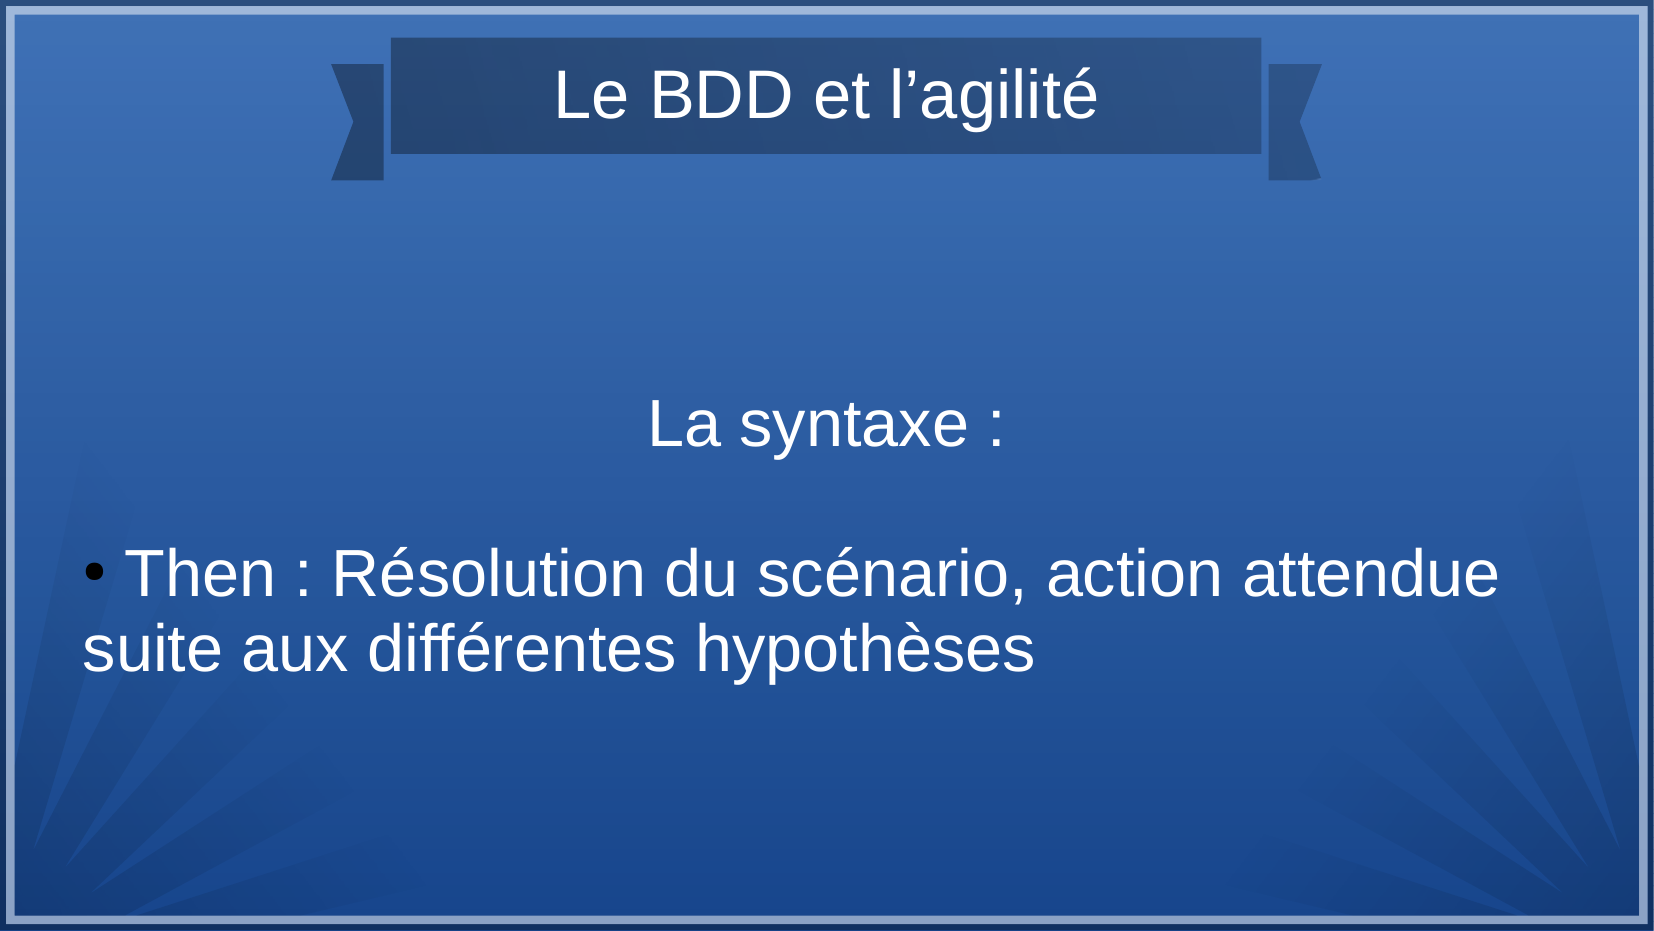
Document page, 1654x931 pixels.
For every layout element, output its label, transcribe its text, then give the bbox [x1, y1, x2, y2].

title Le BDD et l’agilité [389, 35, 1264, 154]
subtitle La syntaxe : Then : Résolution du scénario, action attendue suite aux différentes hypothèses [82, 224, 1571, 848]
